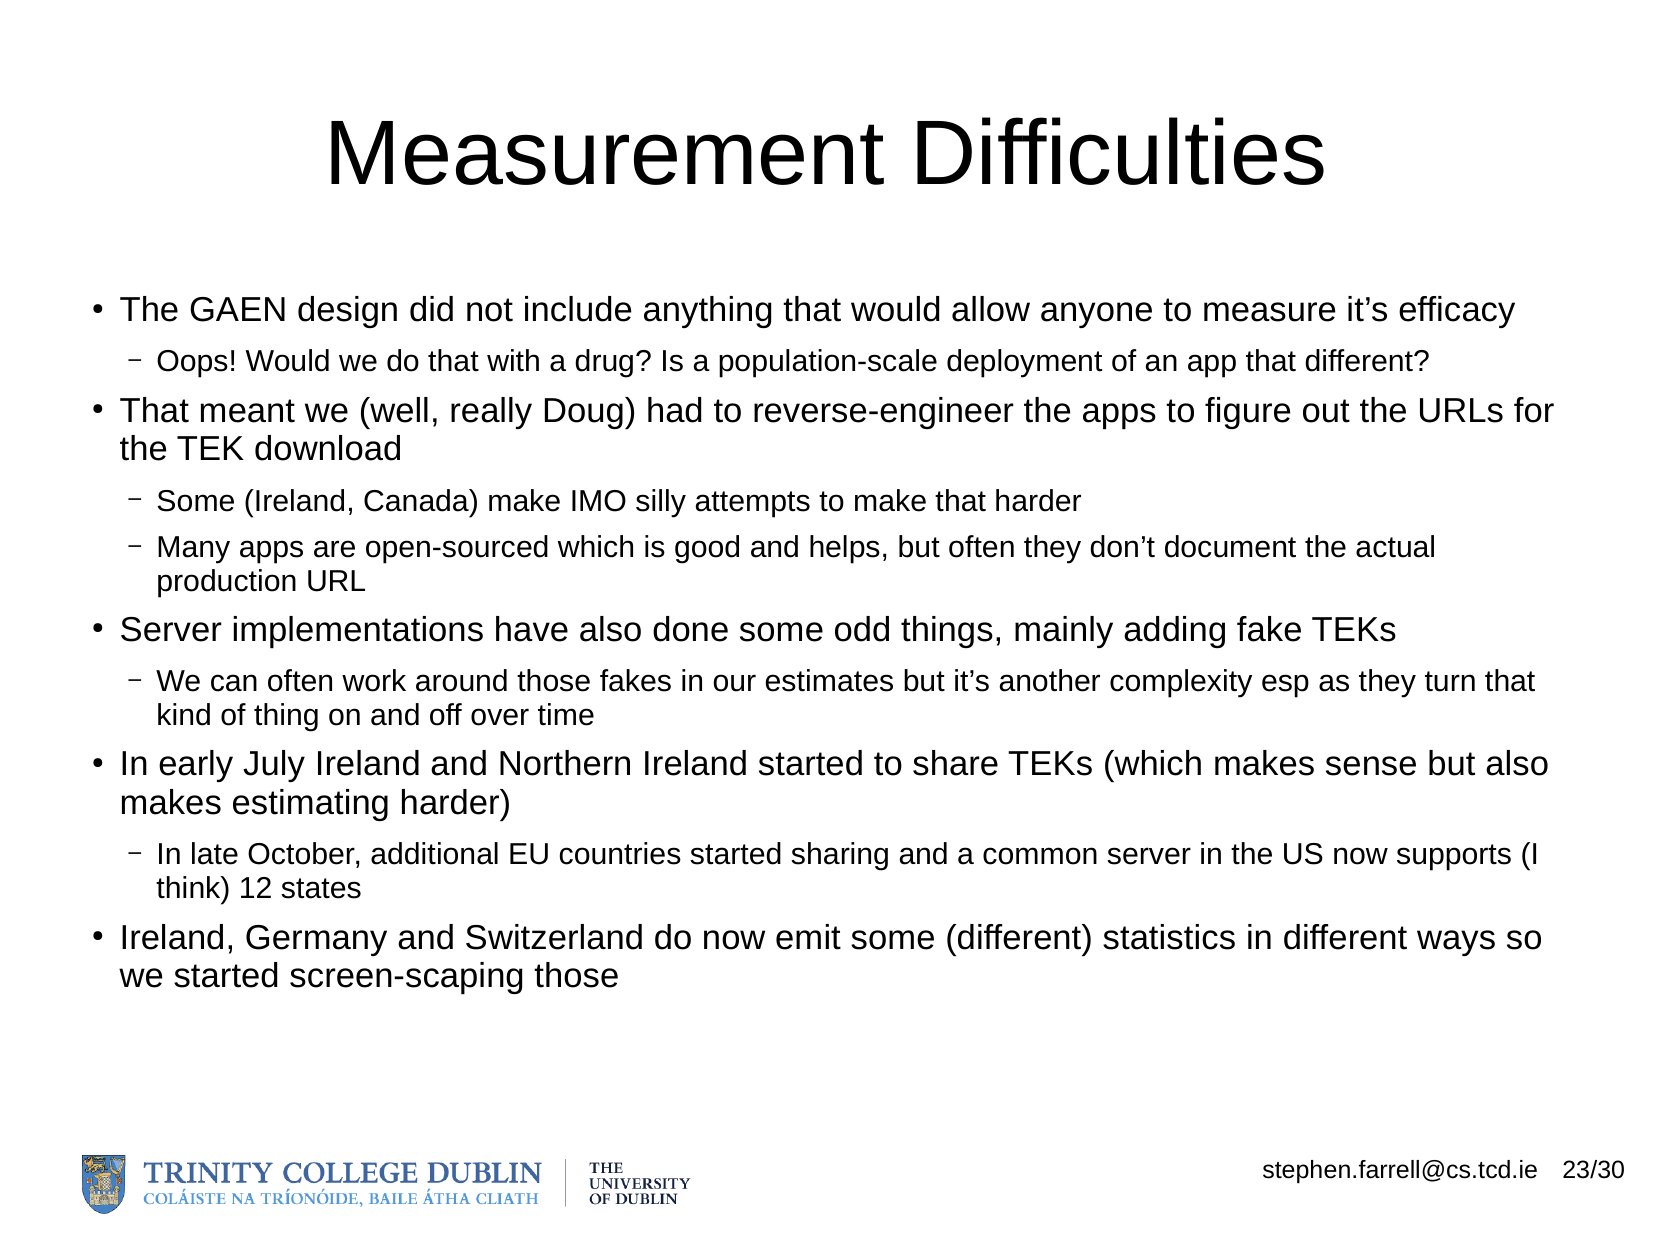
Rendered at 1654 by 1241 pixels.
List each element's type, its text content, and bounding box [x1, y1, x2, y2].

list The GAEN design did not include anything that would allow anyone to measure it’s efficacy Oops! Would we do that with a drug? Is a population-scale deployment of an app that different? That meant we (well, really Doug) had to reverse-engineer the apps to figure out the URLs for the TEK download Some (Ireland, Canada) make IMO silly attempts to make that harder Many apps are open-sourced which is good and helps, but often they don’t document the actual production URL Server implementations have also done some odd things, mainly adding fake TEKs We can often work around those fakes in our estimates but it’s another complexity esp as they turn that kind of thing on and off over time In early July Ireland and Northern Ireland started to share TEKs (which makes sense but also makes estimating harder) In late October, additional EU countries started sharing and a common server in the US now supports (I think) 12 states Ireland, Germany and Switzerland do now emit some (different) statistics in different ways so we started screen-scaping those [82, 290, 1571, 1010]
picture [82, 1155, 694, 1214]
title Measurement Difficulties [82, 49, 1571, 257]
